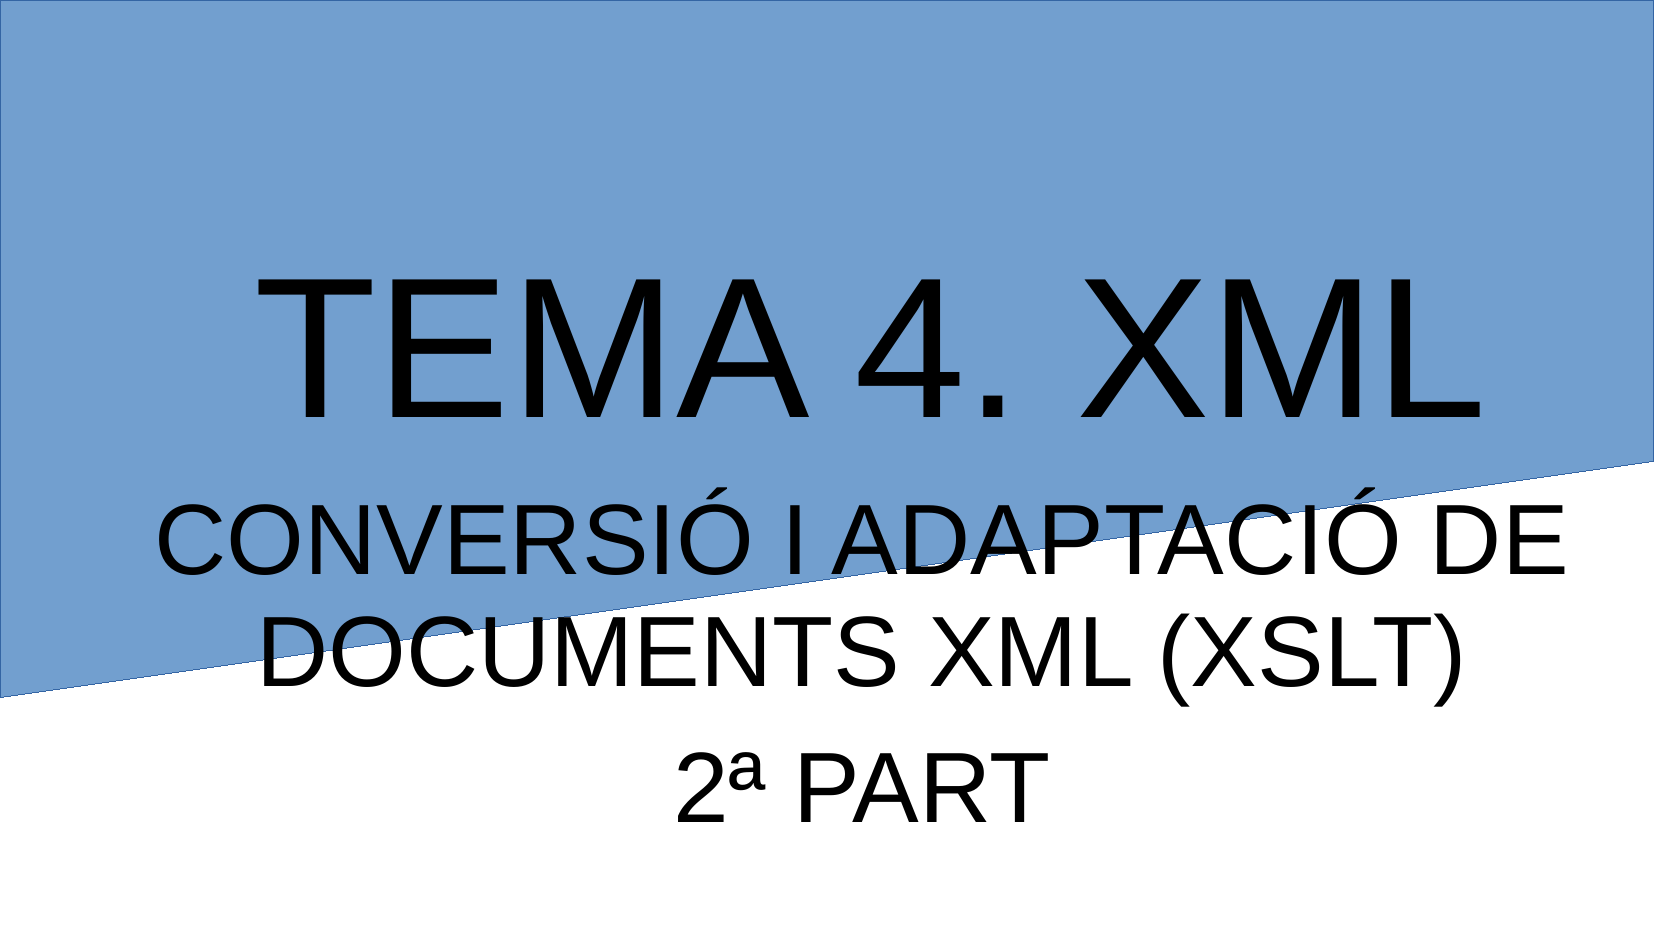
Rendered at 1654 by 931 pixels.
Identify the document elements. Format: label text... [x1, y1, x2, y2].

list TEMA 4. XML CONVERSIÓ I ADAPTACIÓ DE DOCUMENTS XML (XSLT) 2ª PART [0, 236, 1654, 845]
